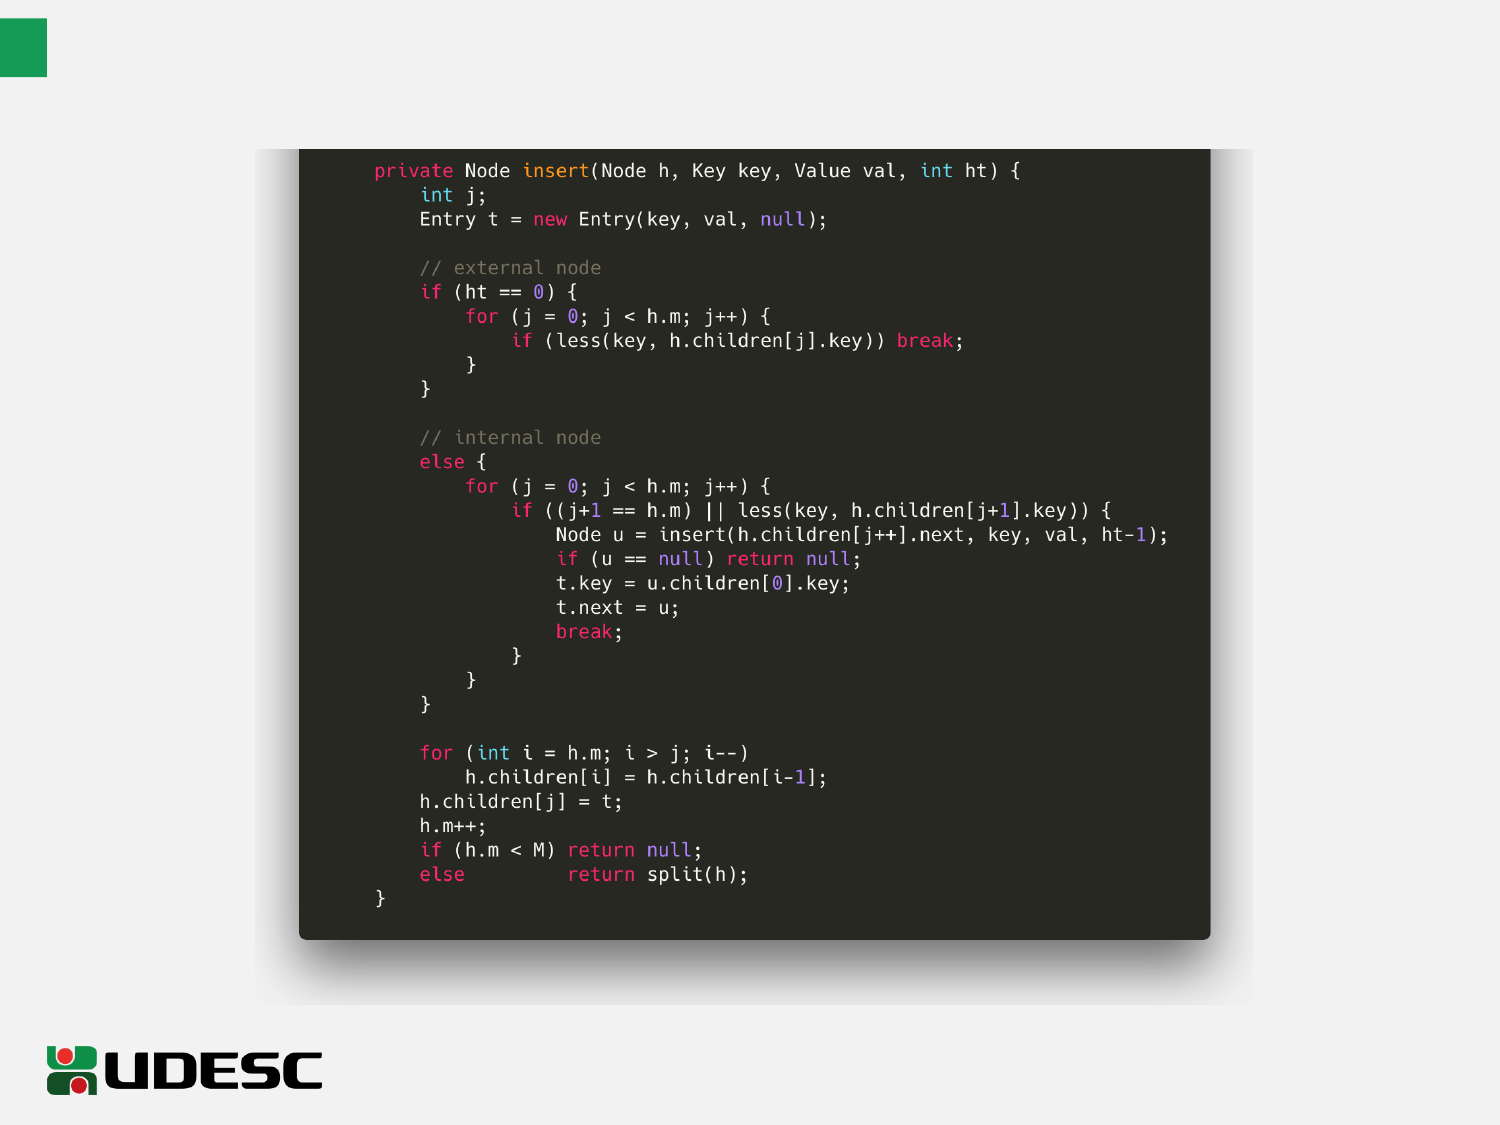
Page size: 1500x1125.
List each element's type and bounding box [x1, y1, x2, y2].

picture [47, 1046, 322, 1095]
picture [255, 149, 1254, 1006]
text_box [0, 18, 47, 78]
